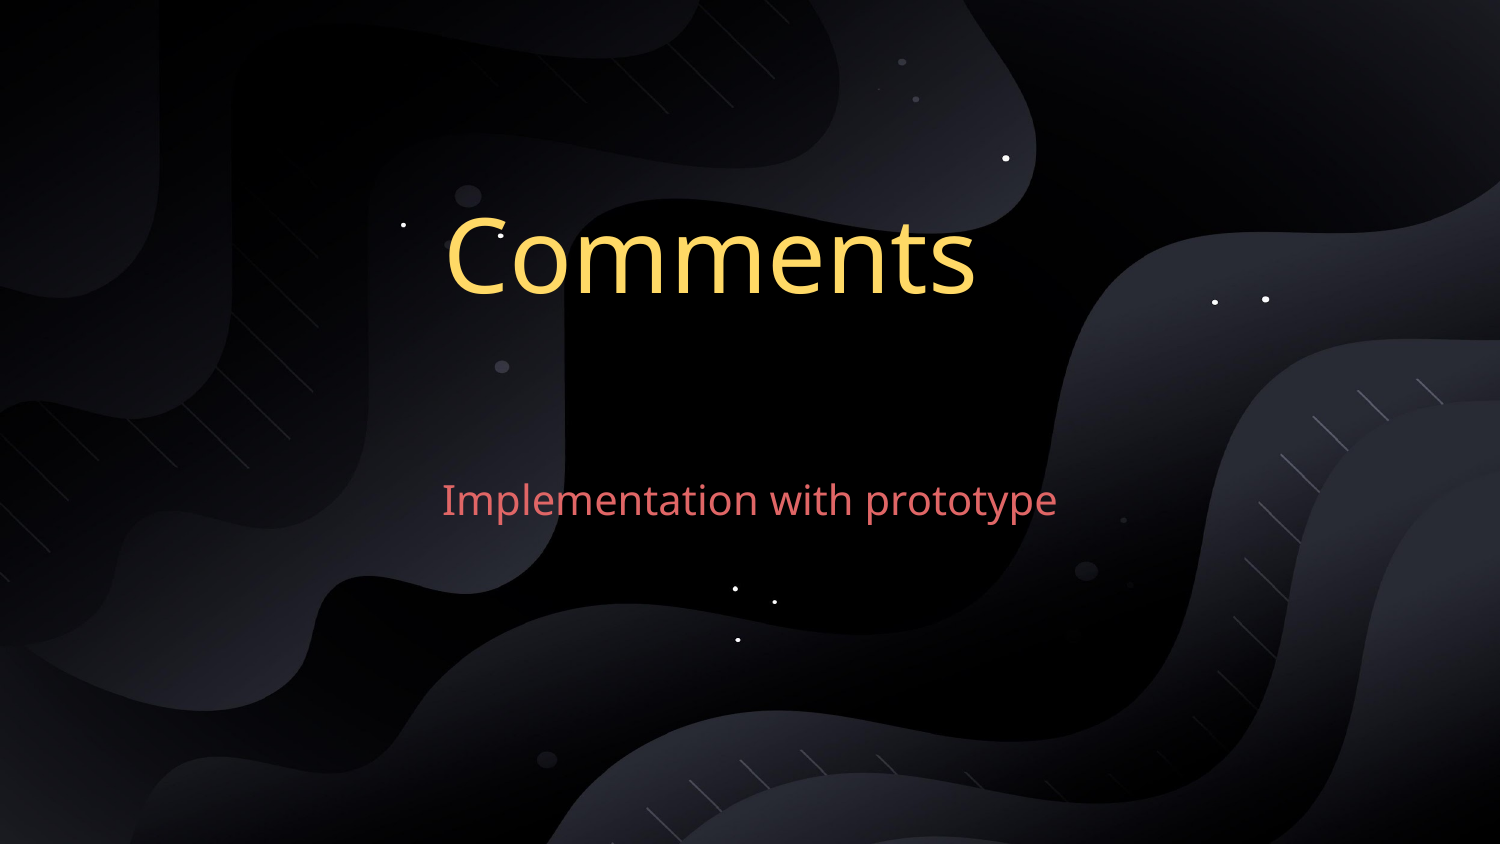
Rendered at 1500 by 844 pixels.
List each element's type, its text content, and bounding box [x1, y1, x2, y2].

list Implementation with prototype [343, 456, 1156, 535]
title Comments [361, 157, 1139, 347]
picture [0, 0, 1500, 844]
